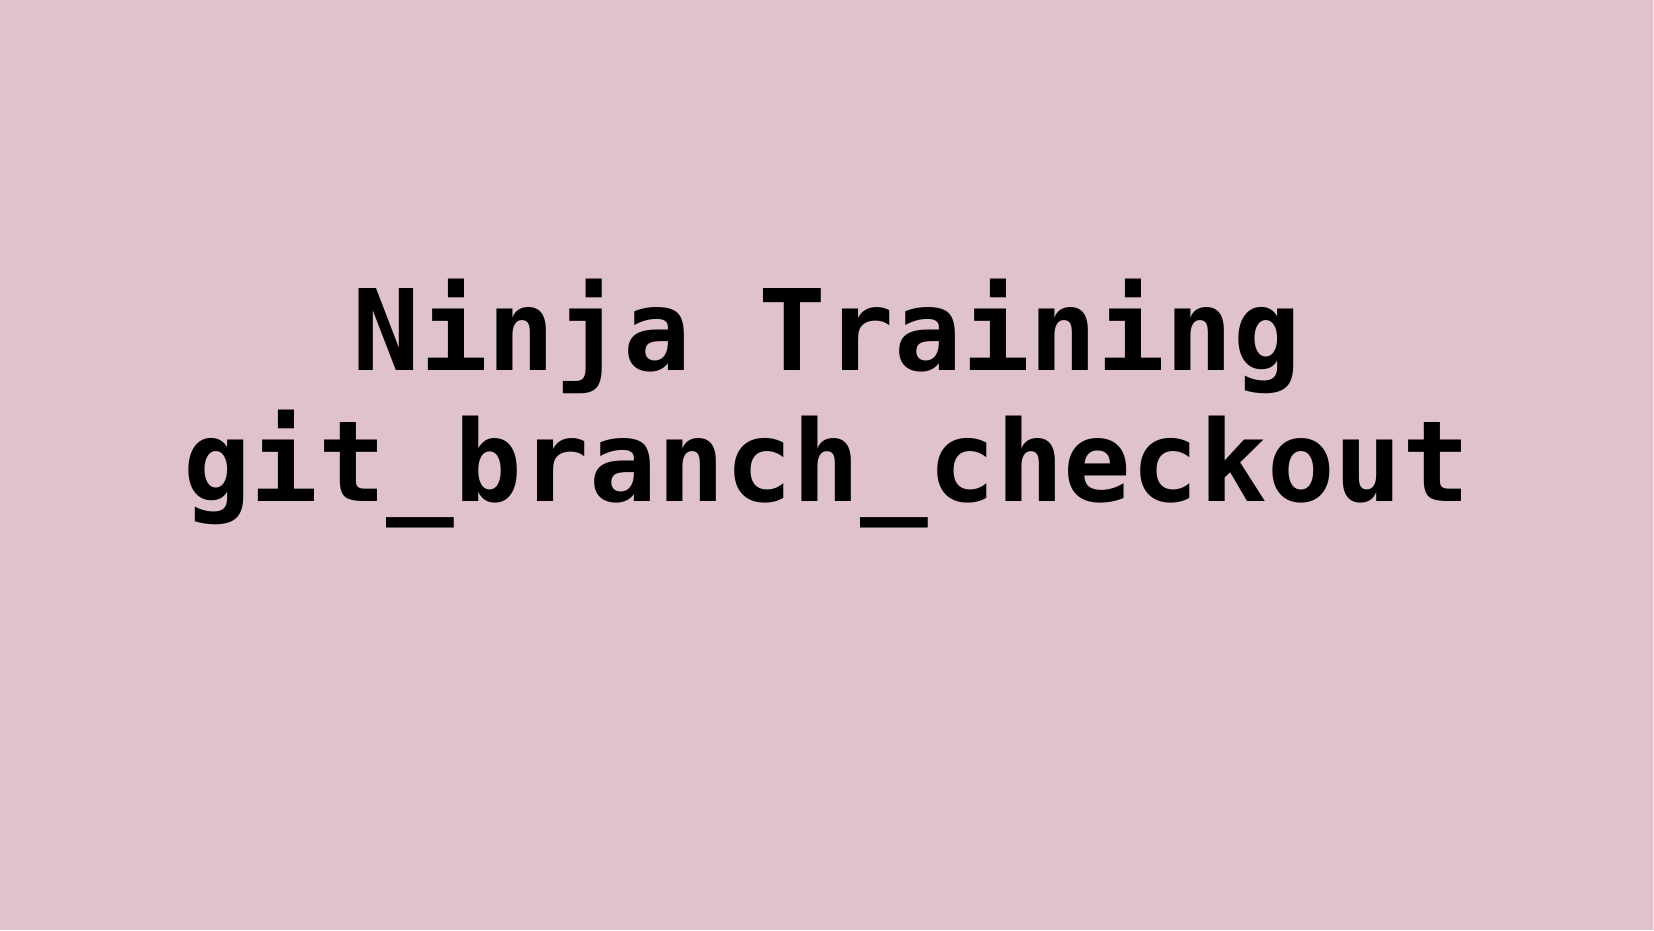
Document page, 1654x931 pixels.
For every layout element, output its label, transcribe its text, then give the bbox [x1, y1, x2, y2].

subtitle Ninja Training git_branch_checkout [82, 37, 1571, 757]
